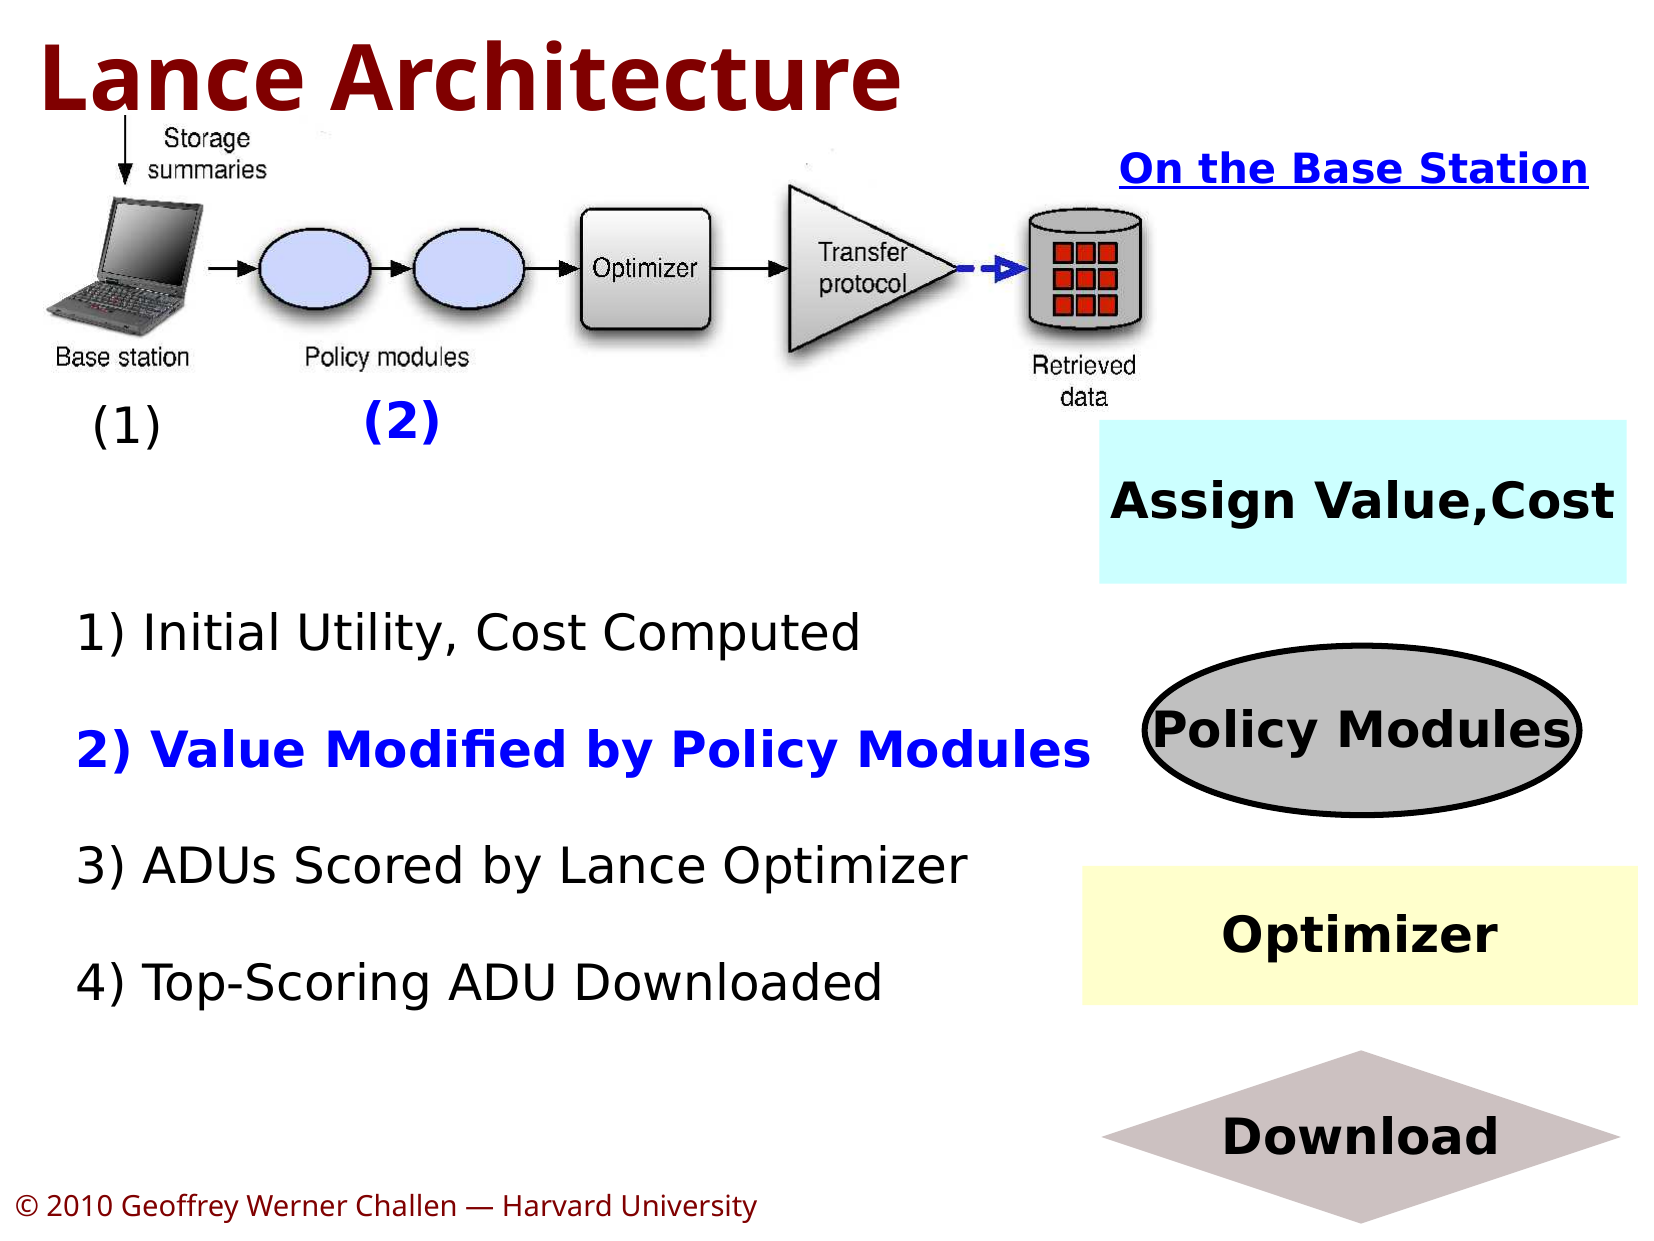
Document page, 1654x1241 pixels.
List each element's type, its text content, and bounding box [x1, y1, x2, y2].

text_box (2) [347, 384, 474, 458]
text_box Download [1101, 1050, 1621, 1224]
text_box Assign Value,Cost [1099, 419, 1627, 584]
text_box 1) Initial Utility, Cost Computed 2) Value Modified by Policy Modules 3) ADUs Scored by Lance Optimizer 4) Top-Scoring ADU Downloaded [60, 596, 1568, 1020]
picture [43, 151, 1160, 412]
text_box (1) [77, 389, 203, 463]
title Lance Architecture [0, 0, 1654, 151]
text_box Policy Modules [1144, 645, 1580, 816]
text_box On the Base Station [1054, 151, 1654, 201]
text_box Optimizer [1082, 865, 1638, 1006]
